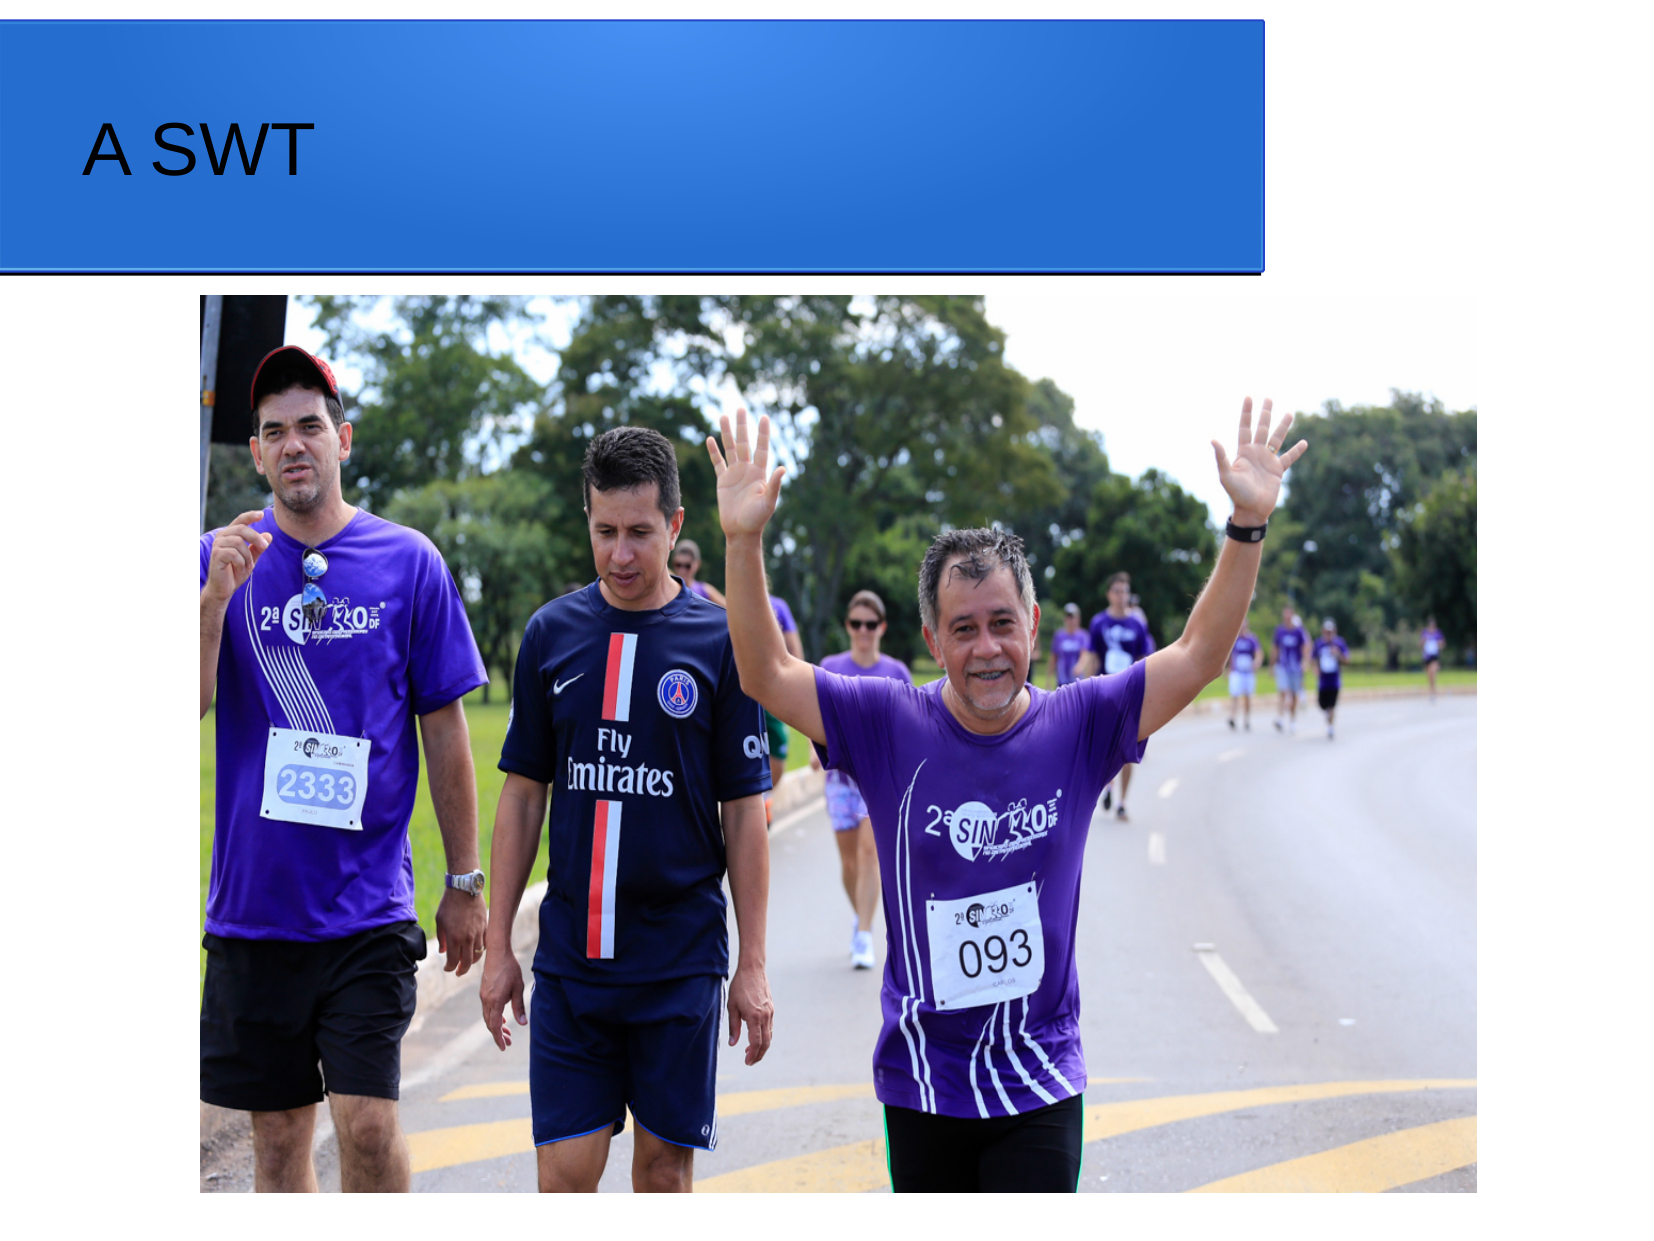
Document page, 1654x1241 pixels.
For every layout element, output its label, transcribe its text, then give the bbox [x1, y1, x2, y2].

picture [200, 295, 1477, 1193]
title A SWT [82, 47, 1235, 252]
